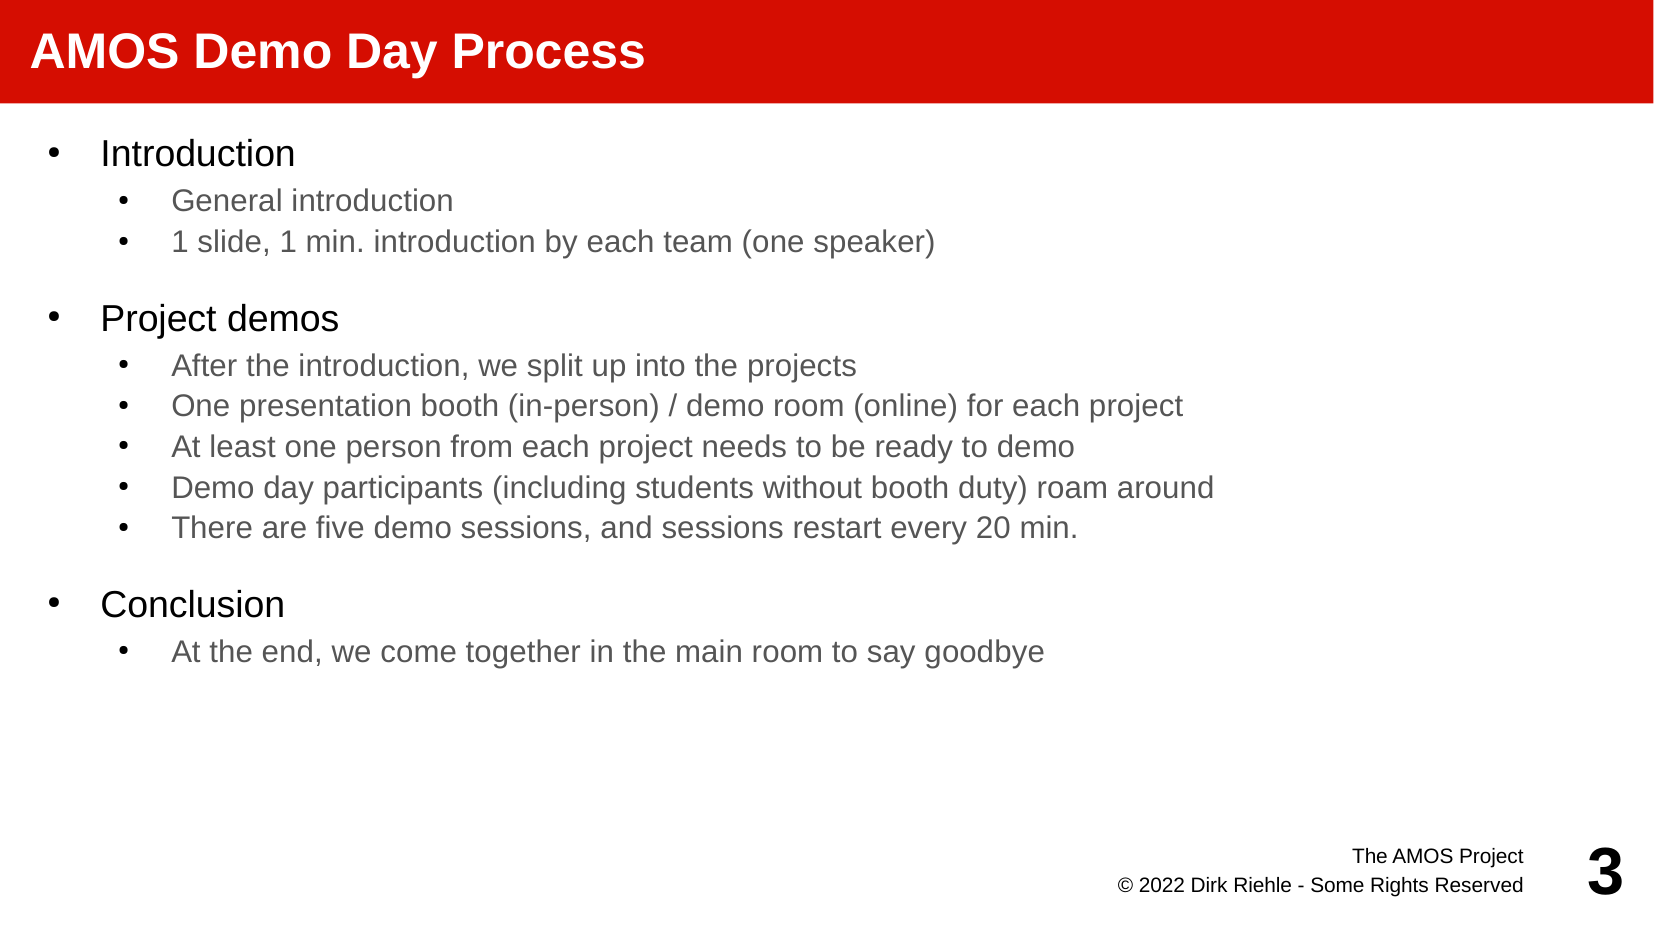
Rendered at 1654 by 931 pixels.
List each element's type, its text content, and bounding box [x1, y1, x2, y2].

list Introduction General introduction 1 slide, 1 min. introduction by each team (one speaker) Project demos After the introduction, we split up into the projects One presentation booth (in-person) / demo room (online) for each project At least one person from each project needs to be ready to demo Demo day participants (including students without booth duty) roam around There are five demo sessions, and sessions restart every 20 min. Conclusion At the end, we come together in the main room to say goodbye [29, 132, 1625, 813]
title AMOS Demo Day Process [0, 0, 1654, 104]
